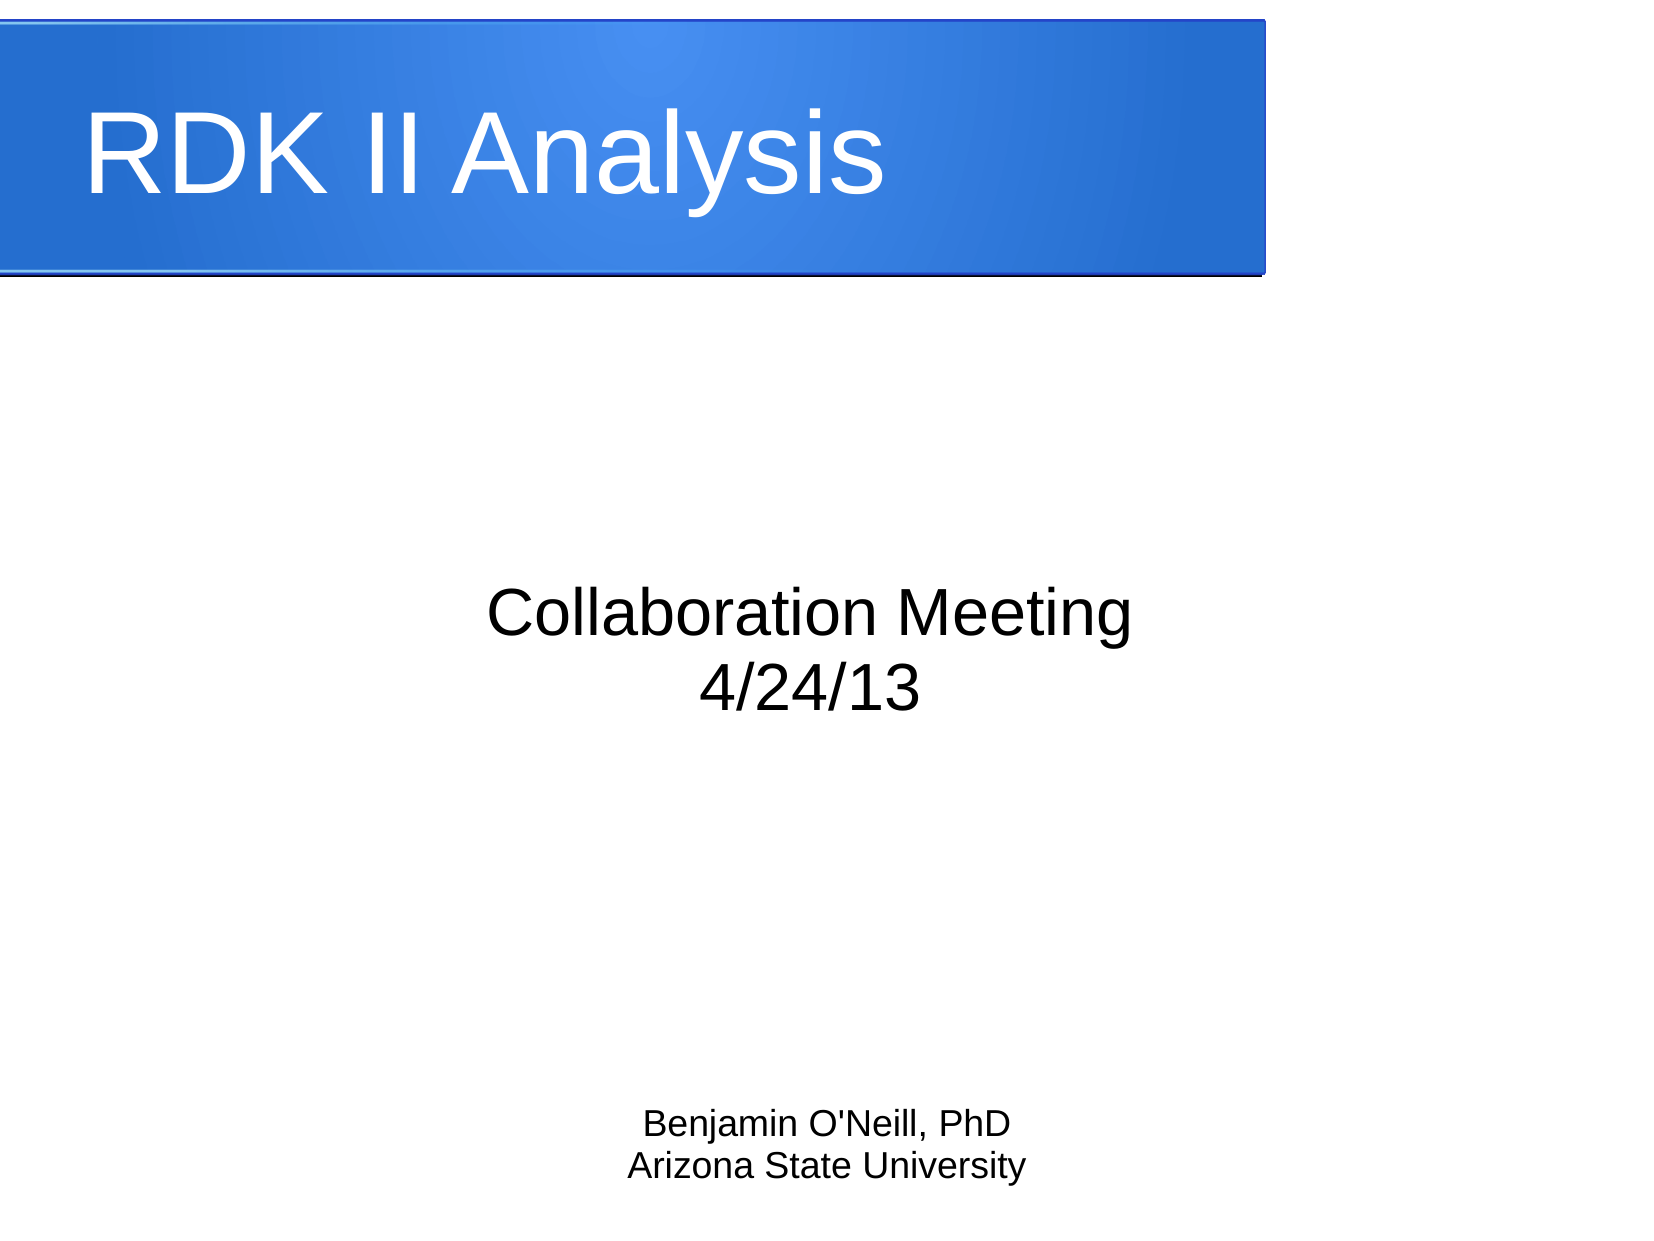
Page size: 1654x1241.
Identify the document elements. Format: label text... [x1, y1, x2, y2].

picture [0, 17, 1270, 282]
text_box Benjamin O'Neill, PhD Arizona State University [612, 1095, 1042, 1194]
title RDK II Analysis [82, 49, 1250, 257]
subtitle Collaboration Meeting 4/24/13 [82, 290, 1538, 1010]
